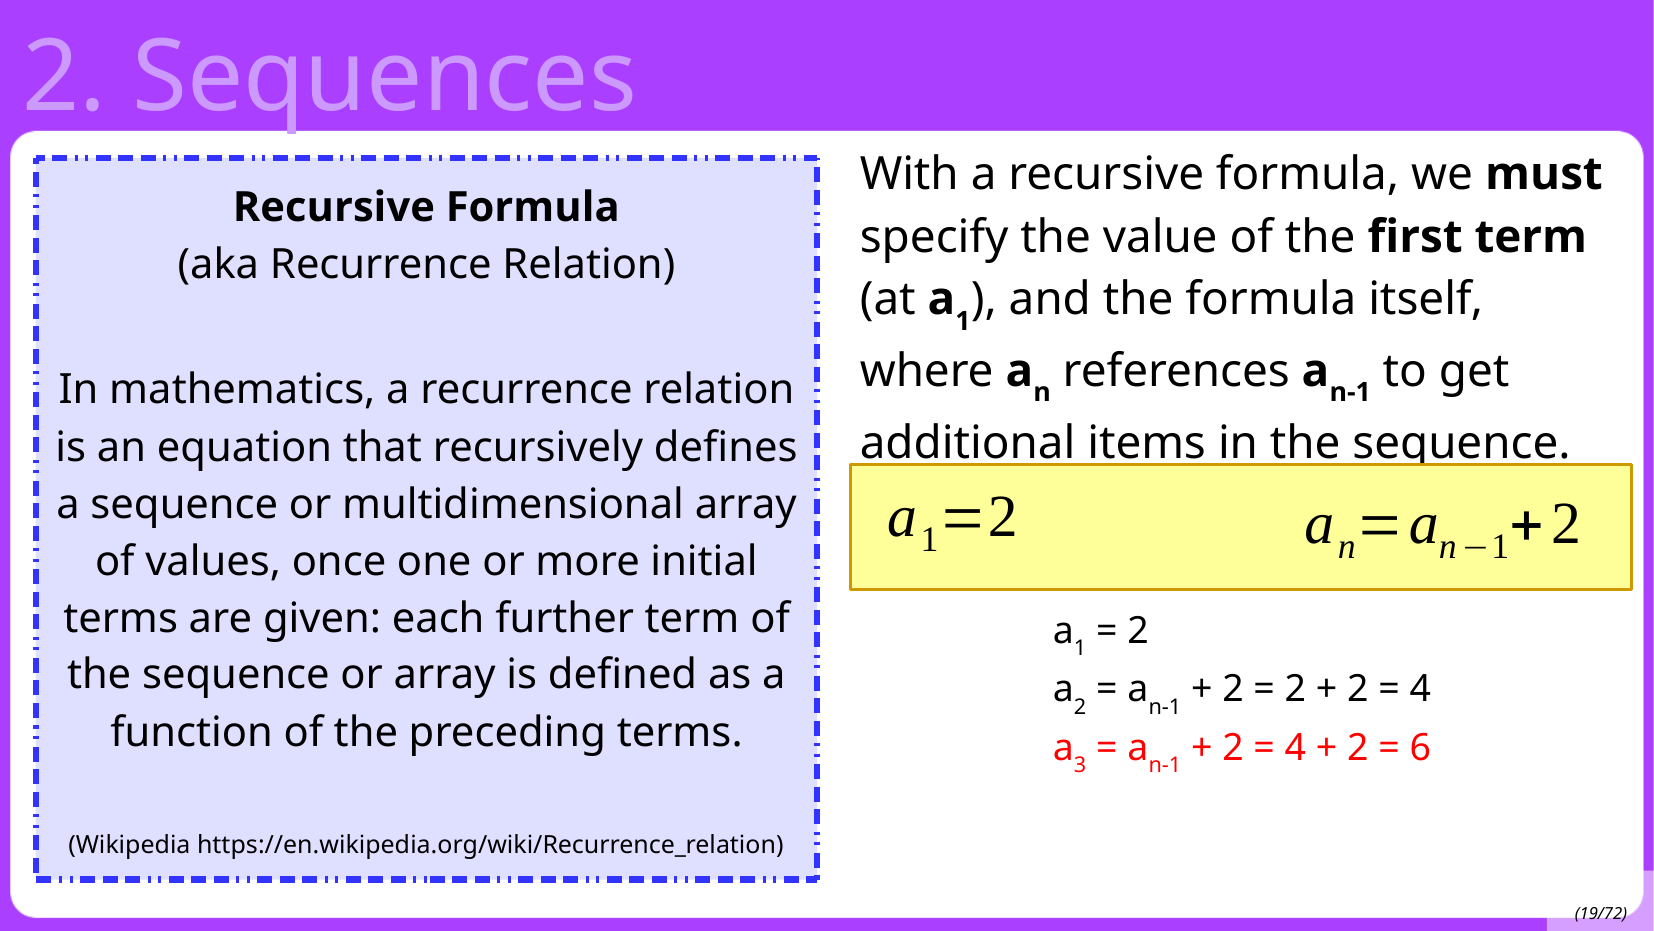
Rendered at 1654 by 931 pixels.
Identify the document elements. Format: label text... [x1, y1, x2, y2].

title 2. Sequences [22, 13, 1511, 130]
picture [0, 0, 1654, 931]
chart [1289, 490, 1594, 566]
chart [872, 484, 1033, 560]
text_box +2 [1624, 870, 1654, 877]
text_box (<number>/72) [1546, 877, 1654, 931]
text_box Recursive Formula (aka Recurrence Relation) In mathematics, a recurrence relation is an equation that recursively defines a sequence or multidimensional array of values, once one or more initial terms are given: each further term of the sequence or array is defined as a function of the preceding terms. (Wikipedia https://en.wikipedia.org/wiki/Recurrence_relation) [35, 157, 818, 880]
text_box a1 = 2 a2 = an-1 + 2 = 2 + 2 = 4 a3 = an-1 + 2 = 4 + 2 = 6 a4 = an-1 + 2 = 6 + 2 = 8 etc. [860, 602, 1624, 890]
text_box With a recursive formula, we must specify the value of the first term (at a1), and the formula itself, where an references an-1 to get additional items in the sequence. [839, 158, 1624, 455]
text_box [850, 464, 1632, 590]
